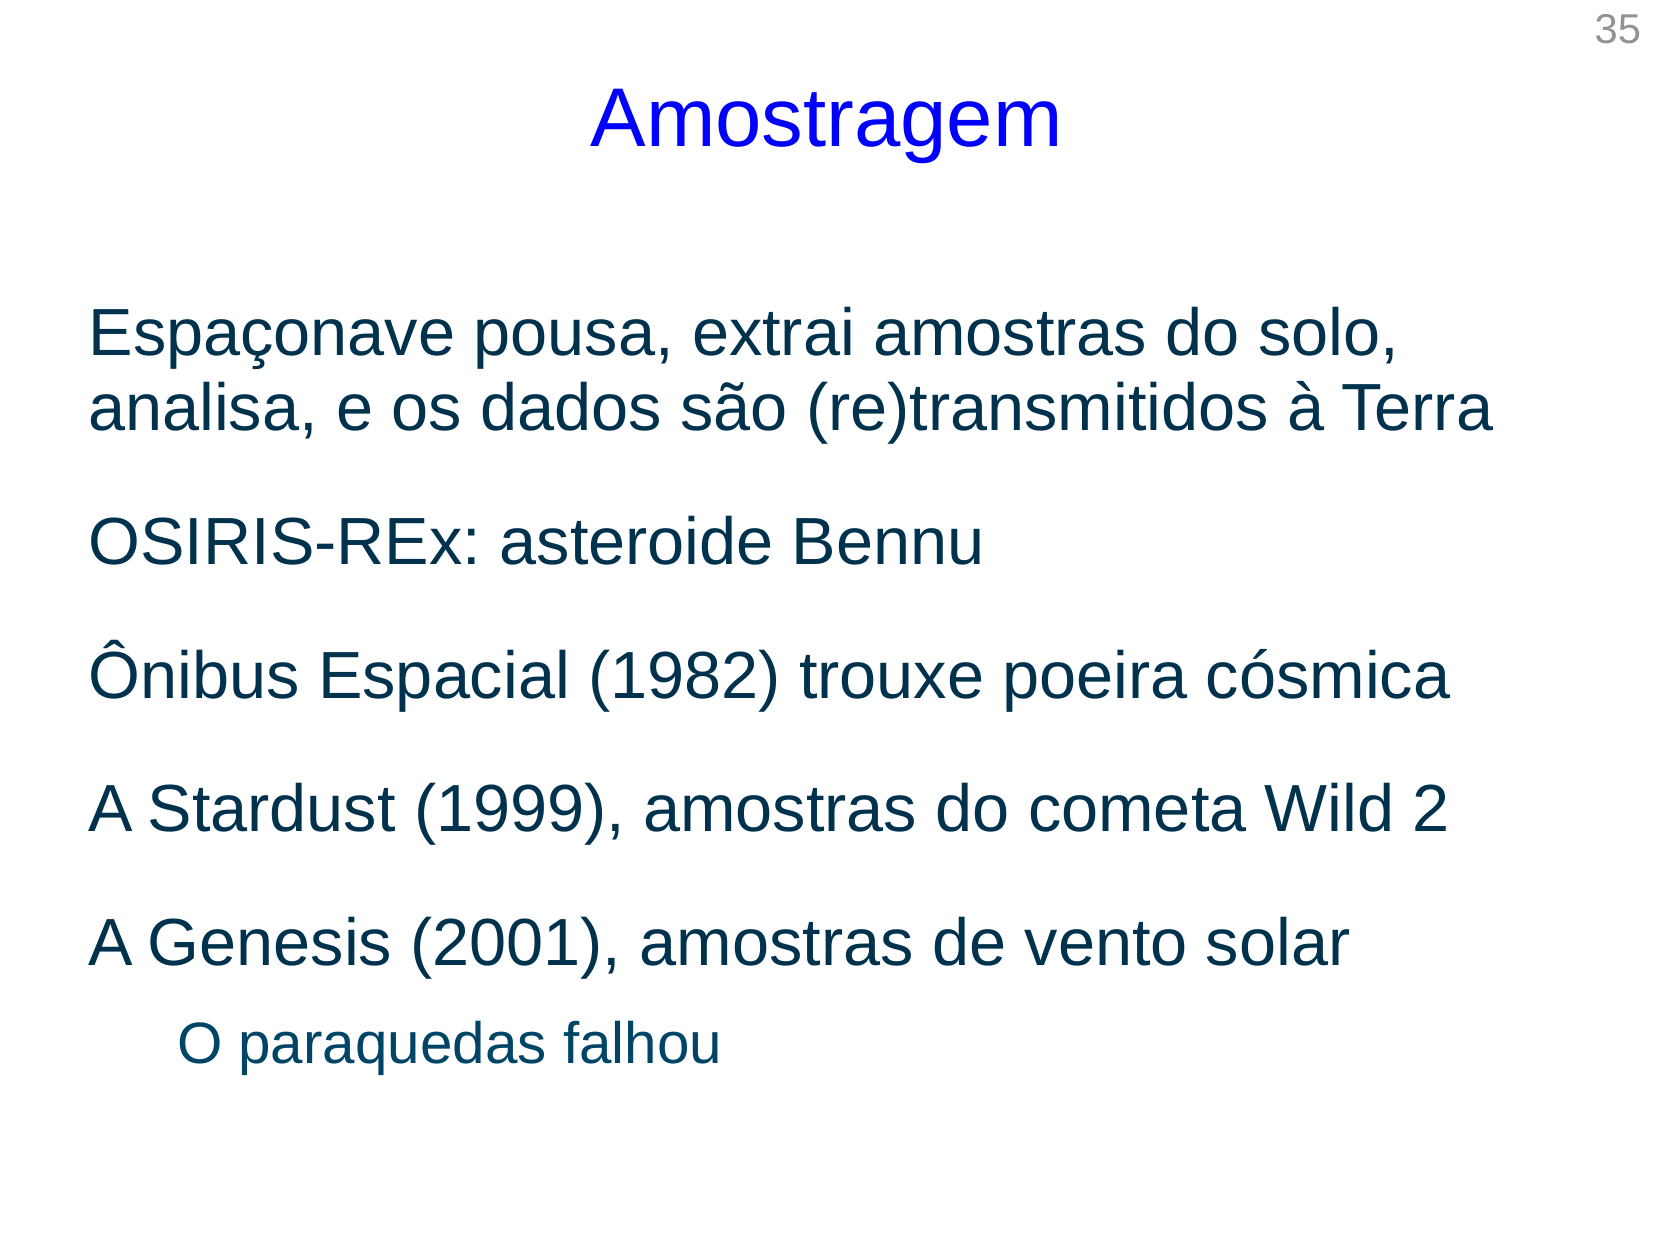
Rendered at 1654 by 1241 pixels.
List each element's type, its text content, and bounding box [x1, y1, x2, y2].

title Amostragem [88, 59, 1565, 178]
list Espaçonave pousa, extrai amostras do solo, analisa, e os dados são (re)transmitidos à Terra OSIRIS-REx: asteroide Bennu Ônibus Espacial (1982) trouxe poeira cósmica A Stardust (1999), amostras do cometa Wild 2 A Genesis (2001), amostras de vento solar O paraquedas falhou [88, 295, 1565, 1182]
